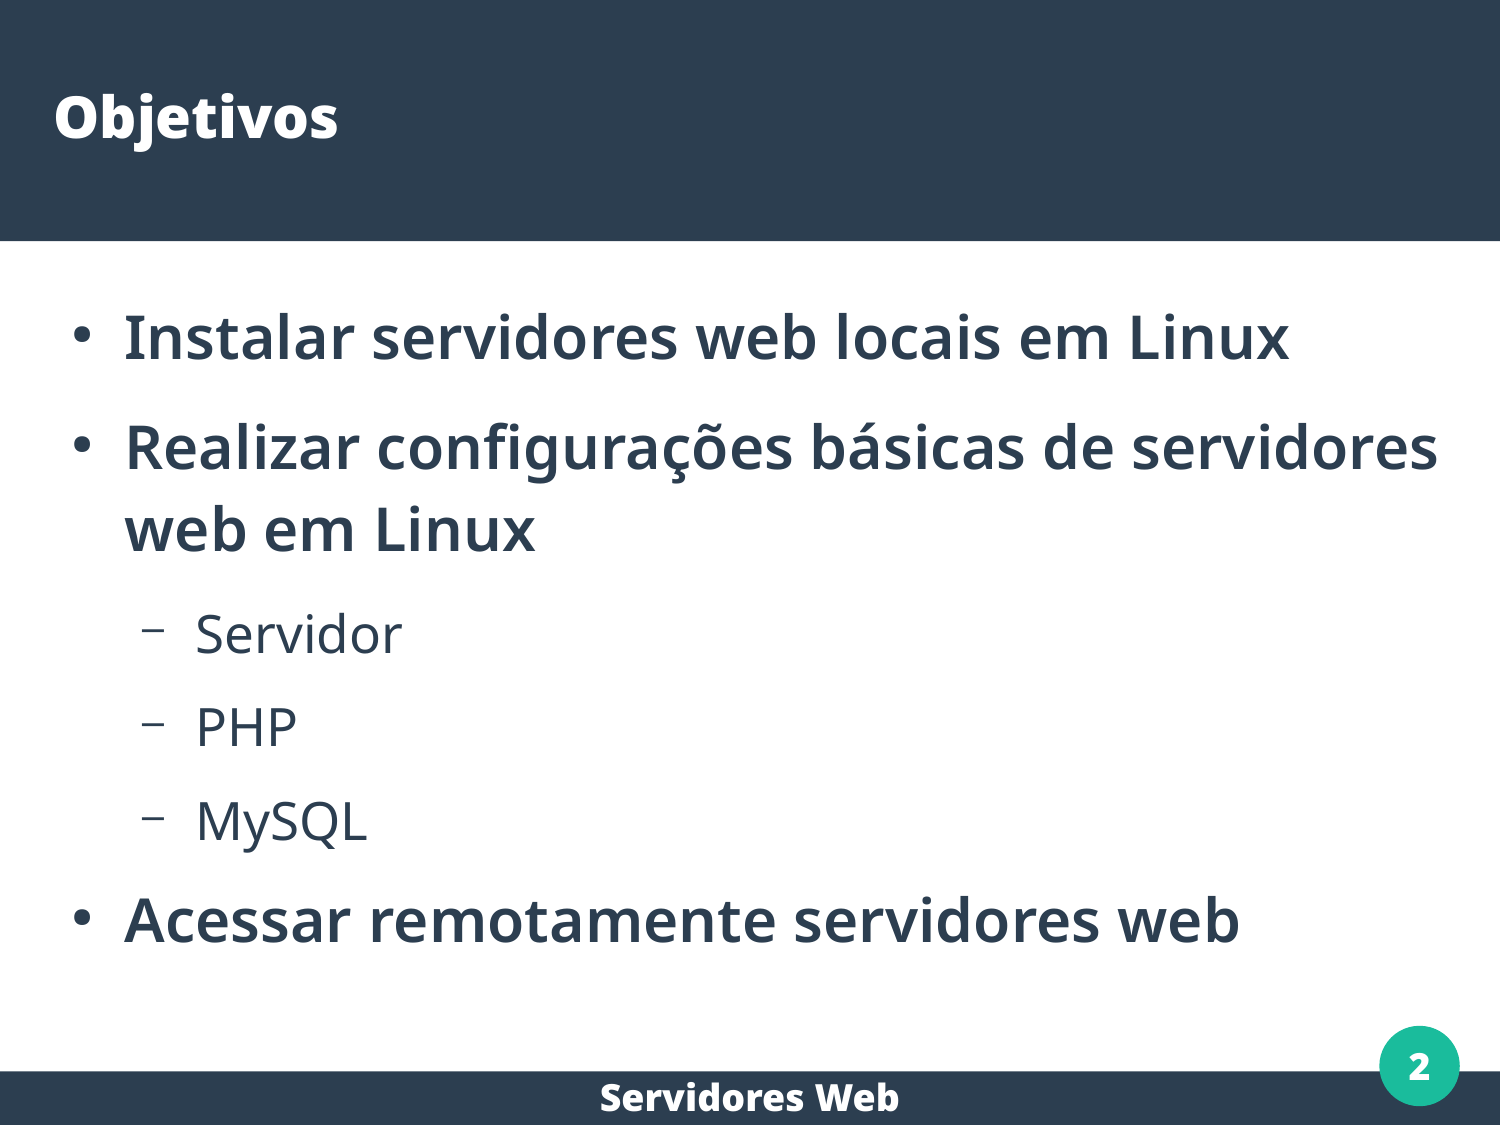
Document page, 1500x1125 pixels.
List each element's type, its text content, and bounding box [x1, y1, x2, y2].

title Objetivos [53, 44, 1447, 188]
list Instalar servidores web locais em Linux Realizar configurações básicas de servidores web em Linux Servidor PHP MySQL Acessar remotamente servidores web [53, 294, 1447, 1045]
